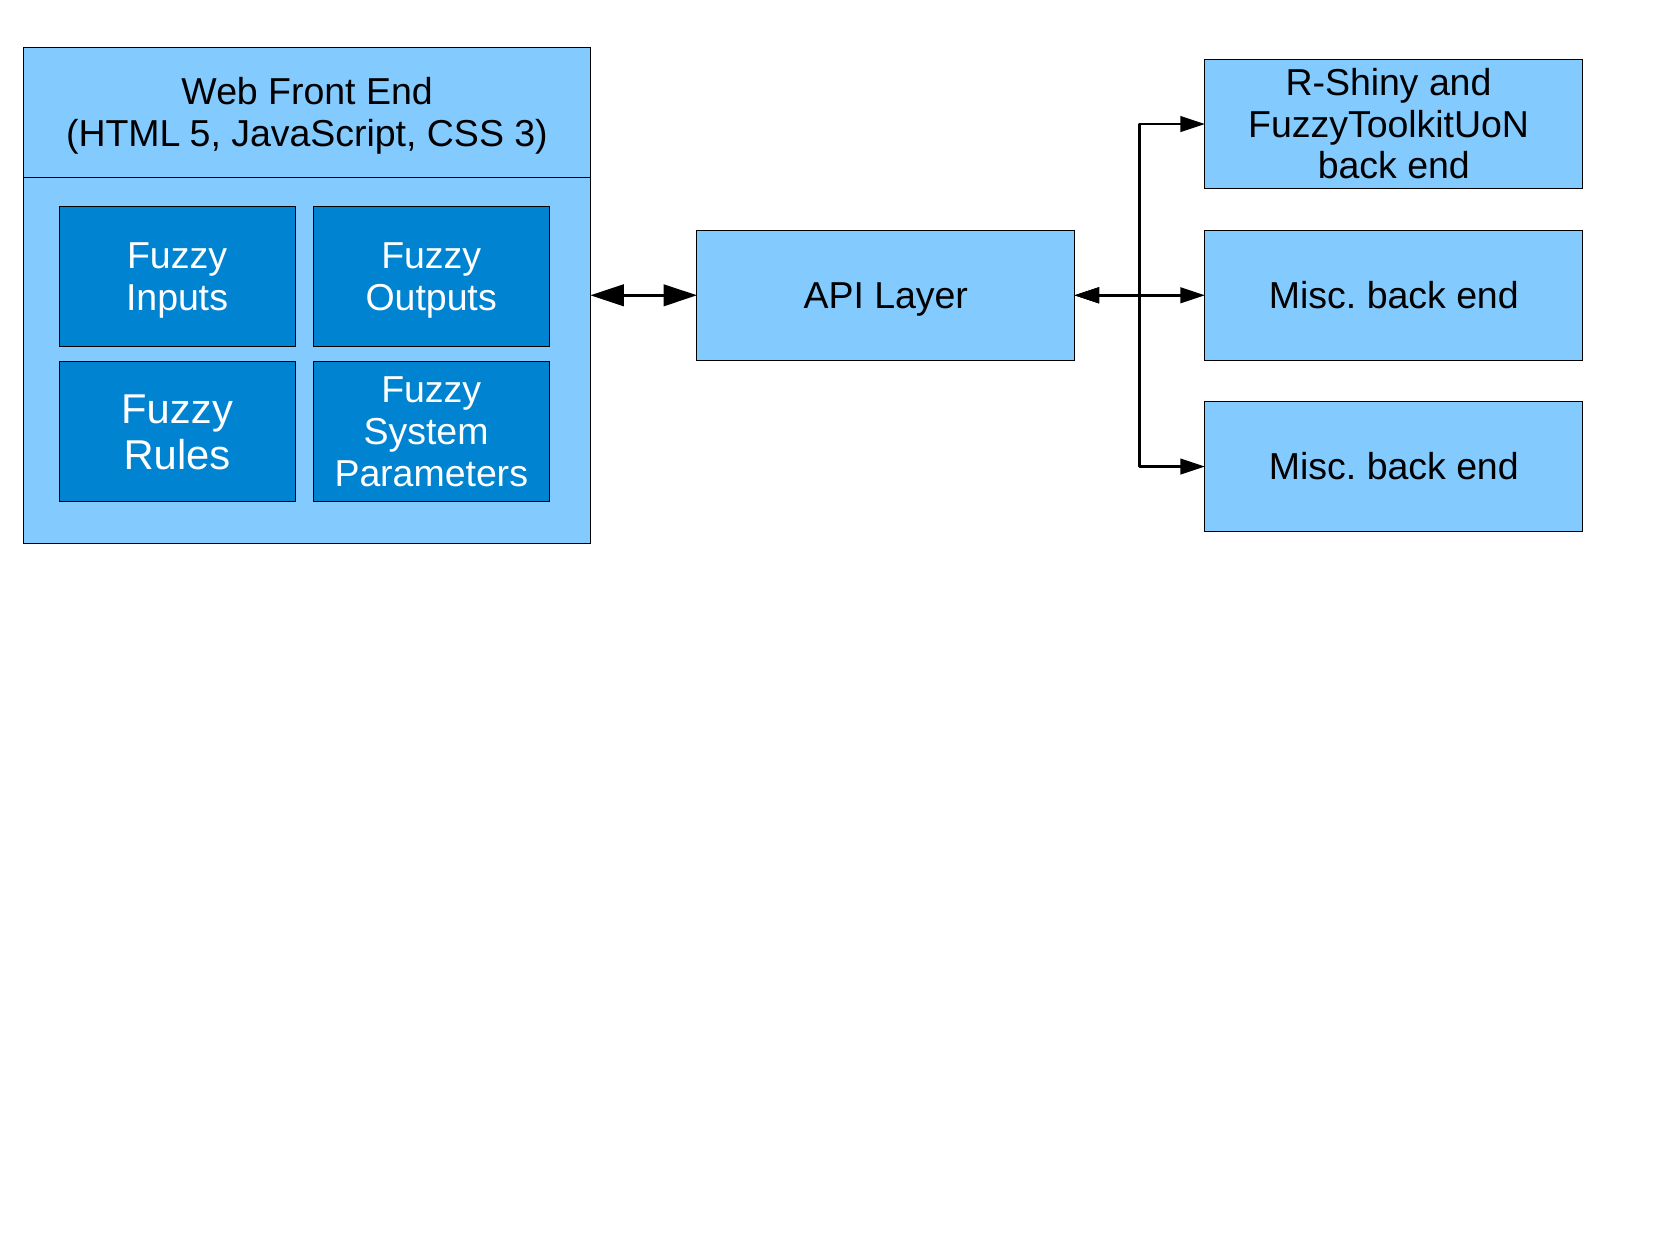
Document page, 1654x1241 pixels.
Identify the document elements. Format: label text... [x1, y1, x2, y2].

text_box Web Front End (HTML 5, JavaScript, CSS 3) [23, 47, 591, 178]
text_box API Layer [696, 230, 1075, 361]
text_box Fuzzy Rules [59, 361, 296, 502]
text_box [23, 178, 591, 544]
text_box Misc. back end [1204, 401, 1583, 532]
text_box R-Shiny and FuzzyToolkitUoN back end [1204, 59, 1583, 189]
text_box Misc. back end [1204, 230, 1583, 361]
text_box Fuzzy System Parameters [313, 361, 550, 502]
text_box Fuzzy Outputs [313, 206, 550, 347]
text_box Fuzzy Inputs [59, 206, 296, 347]
